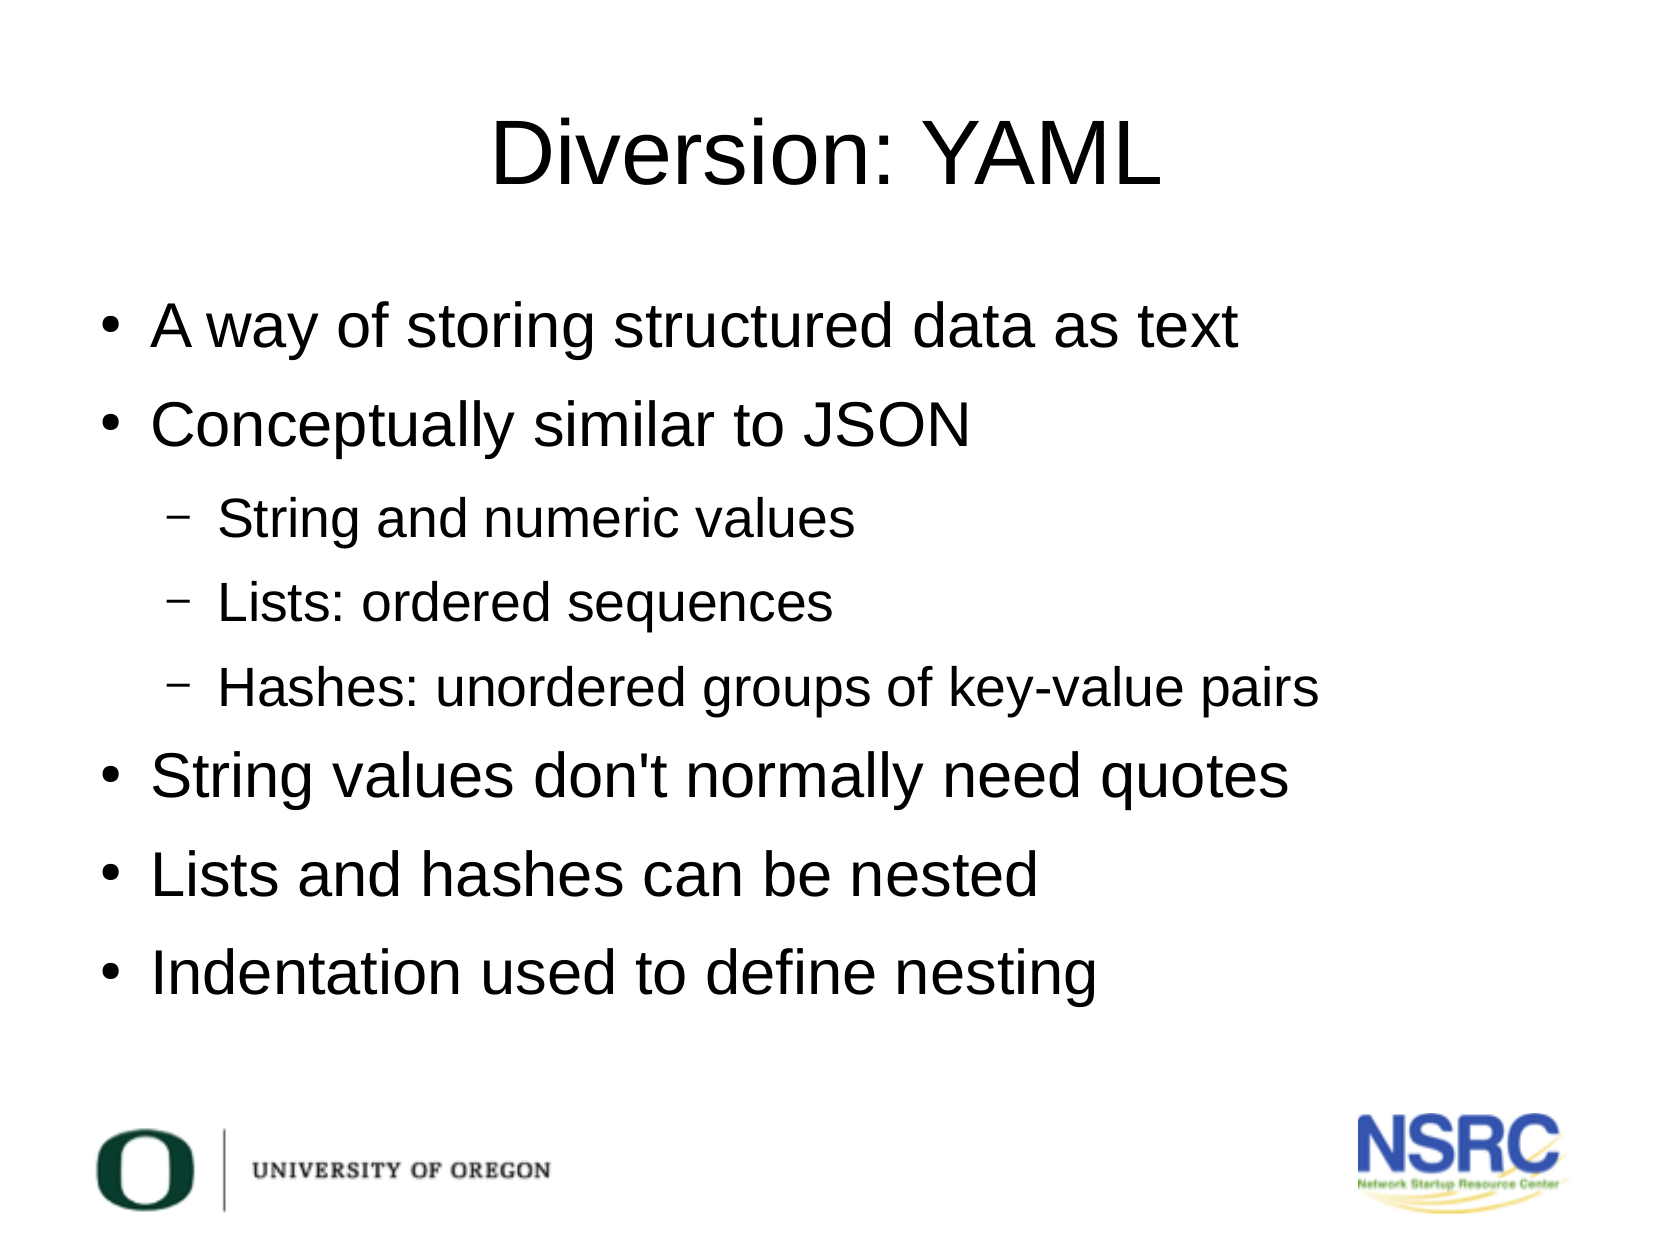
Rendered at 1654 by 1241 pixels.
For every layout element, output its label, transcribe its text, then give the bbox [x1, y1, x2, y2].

title Diversion: YAML [82, 49, 1571, 257]
picture [82, 1125, 566, 1216]
list A way of storing structured data as text Conceptually similar to JSON String and numeric values Lists: ordered sequences Hashes: unordered groups of key-value pairs String values don't normally need quotes Lists and hashes can be nested Indentation used to define nesting [82, 290, 1571, 1010]
picture [1358, 1113, 1571, 1216]
